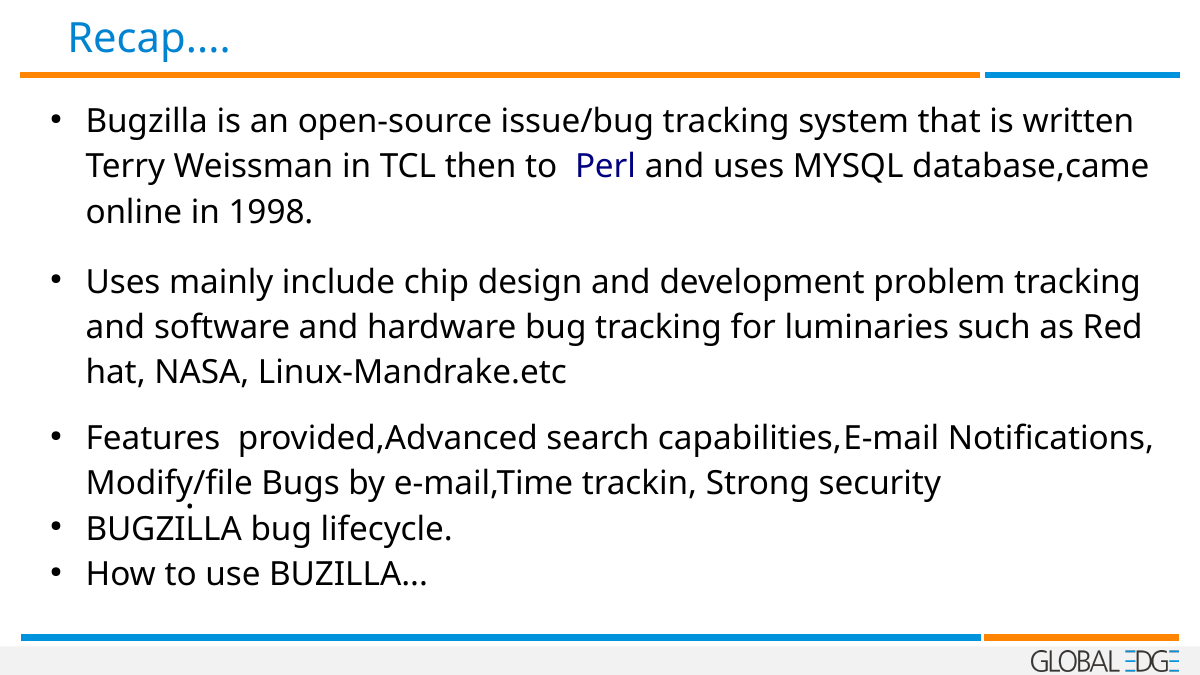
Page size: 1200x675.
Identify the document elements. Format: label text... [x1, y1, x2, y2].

text_box . [169, 461, 1036, 525]
title Recap.... [12, 9, 1088, 63]
picture [1031, 650, 1179, 672]
list [20, 87, 1179, 628]
text_box Bugzilla is an open-source issue/bug tracking system that is written Terry Weissman in TCL then to Perl and uses MYSQL database,came online in 1998. Uses mainly include chip design and development problem tracking and software and hardware bug tracking for luminaries such as Red hat, NASA, Linux-Mandrake.etc Features provided,Advanced search capabilities,E-mail Notifications, Modify/file Bugs by e-mail,Time trackin, Strong security BUGZILLA bug lifecycle. How to use BUZILLA... [35, 89, 1179, 628]
